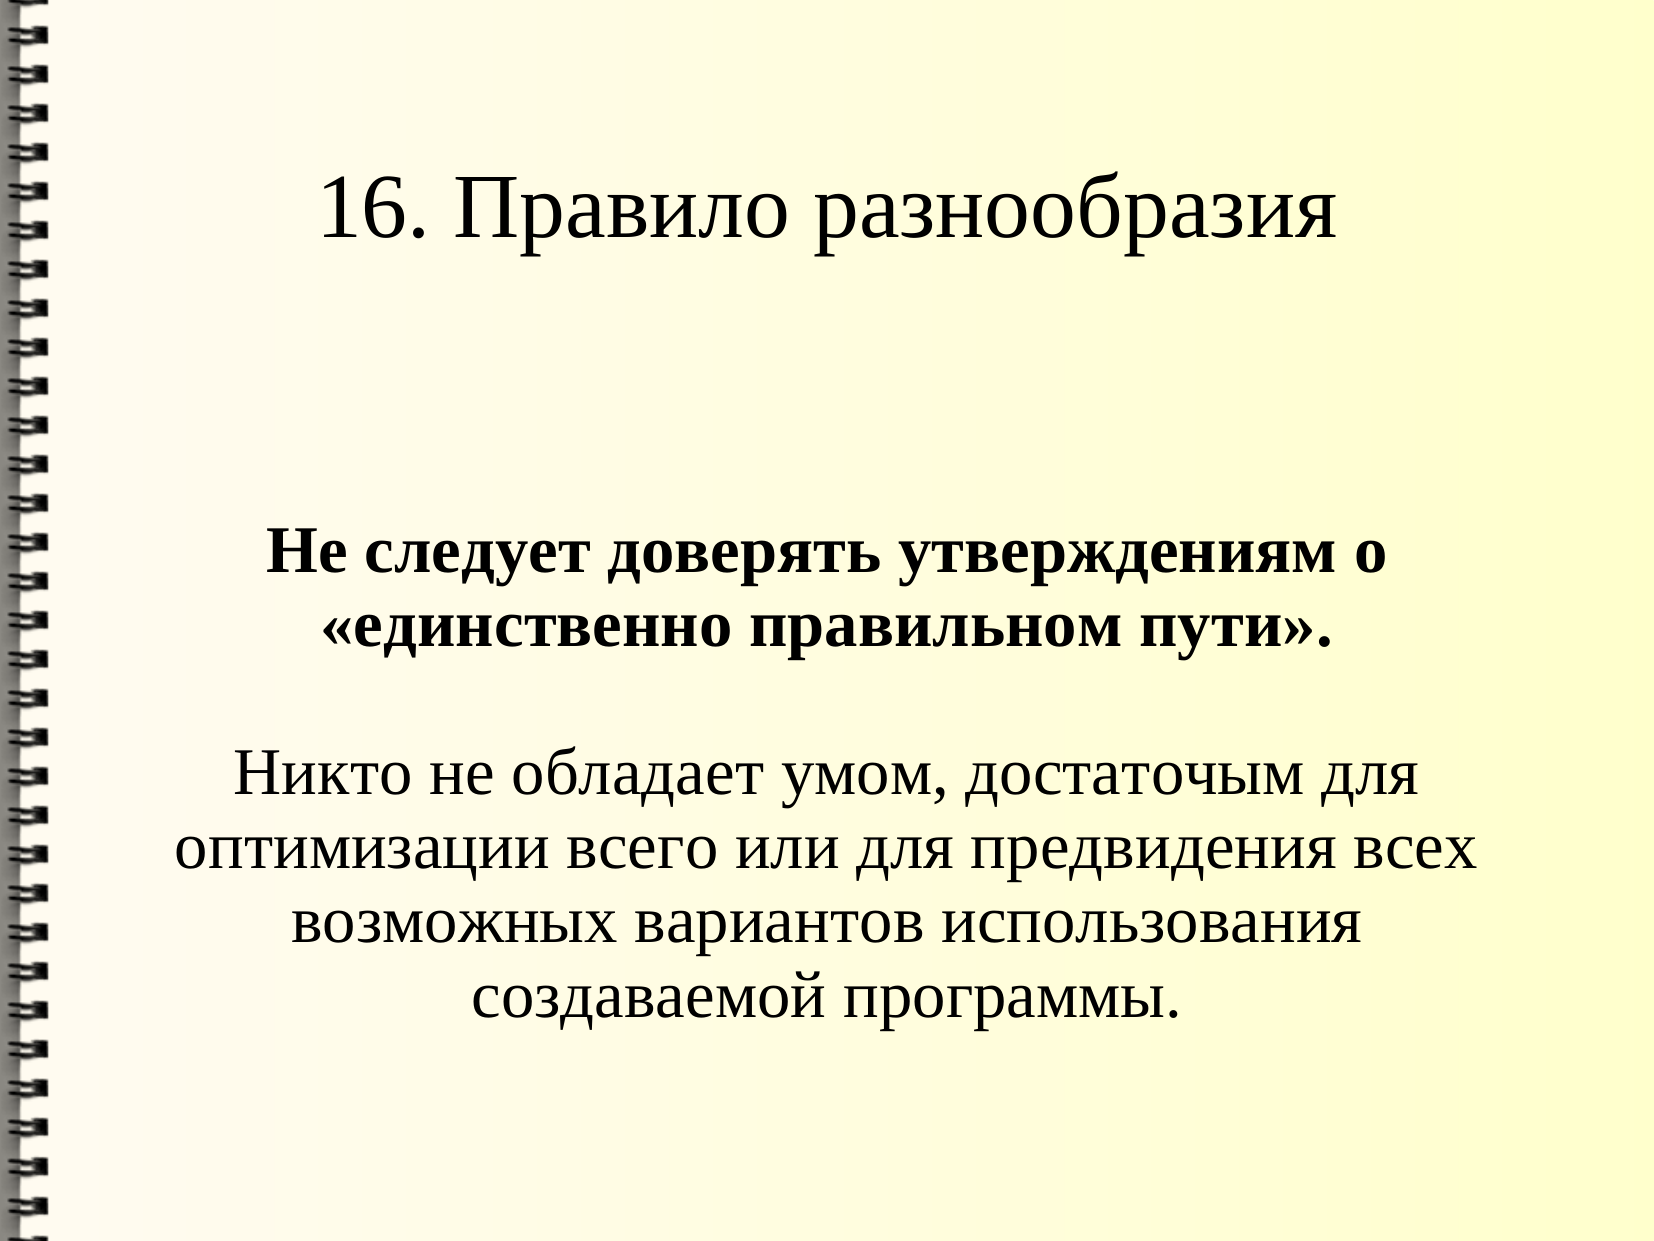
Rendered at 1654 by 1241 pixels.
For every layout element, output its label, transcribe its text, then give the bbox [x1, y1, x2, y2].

subtitle Не следует доверять утверждениям о «единственно правильном пути». Никто не обладает умом, достаточым для оптимизации всего или для предвидения всех возможных вариантов использования создаваемой программы. [121, 344, 1534, 1200]
picture [0, 0, 1654, 1241]
title 16. Правило разнообразия [121, 102, 1534, 311]
